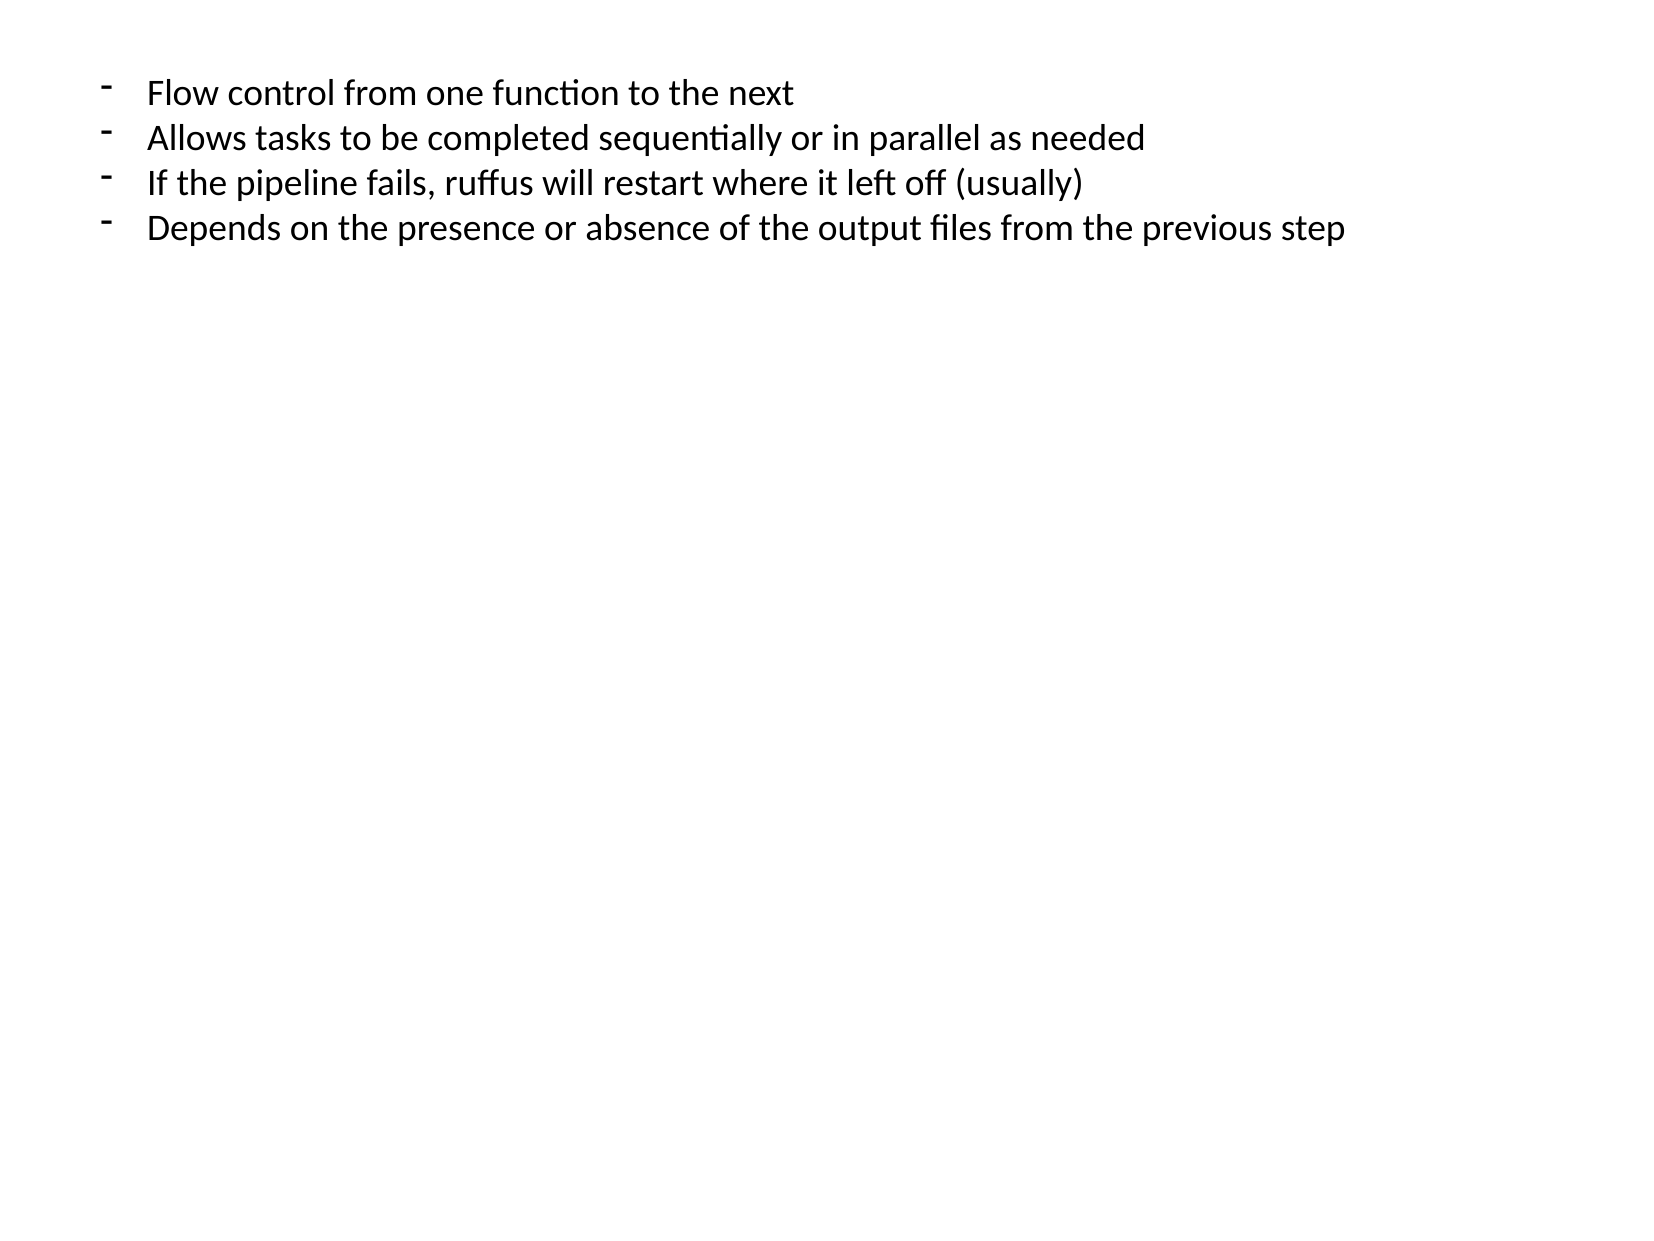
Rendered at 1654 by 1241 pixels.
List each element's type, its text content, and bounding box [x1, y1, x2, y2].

text_box Flow control from one function to the next Allows tasks to be completed sequentially or in parallel as needed If the pipeline fails, ruffus will restart where it left off (usually) Depends on the presence or absence of the output files from the previous step [85, 60, 1493, 275]
